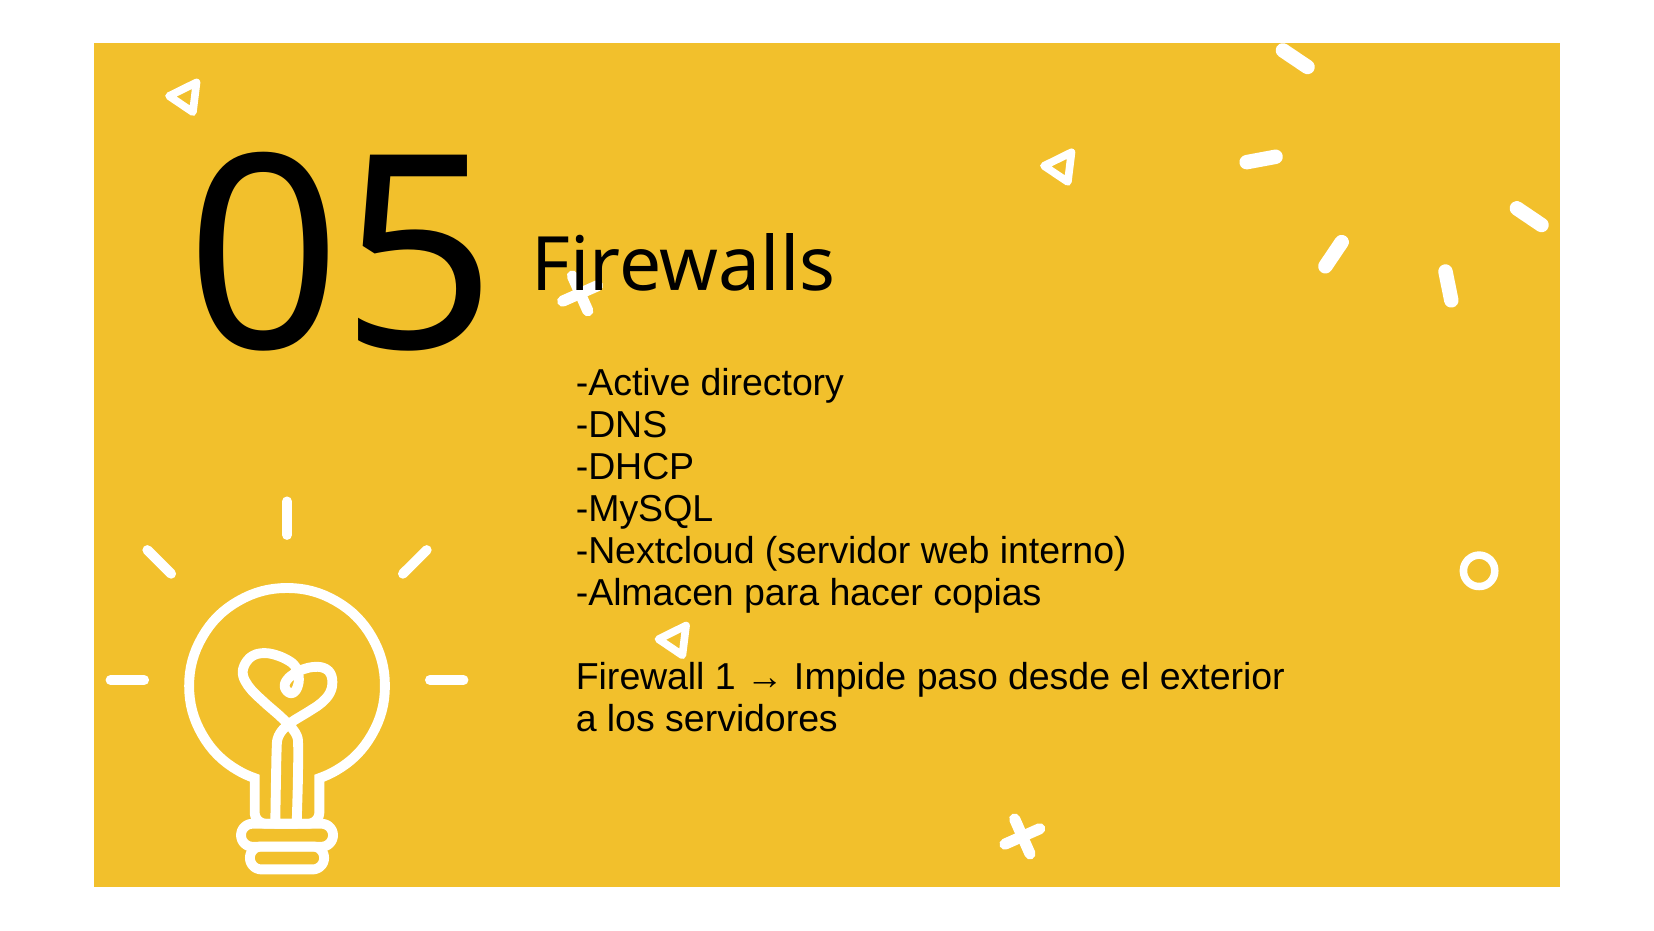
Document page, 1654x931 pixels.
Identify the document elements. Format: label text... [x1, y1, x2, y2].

title Firewalls [532, 138, 1595, 384]
text_box -Active directory -DNS -DHCP -MySQL -Nextcloud (servidor web interno) -Almacen para hacer copias Firewall 1 → Impide paso desde el exterior a los servidores [561, 354, 1329, 748]
title 05 [186, 59, 532, 428]
